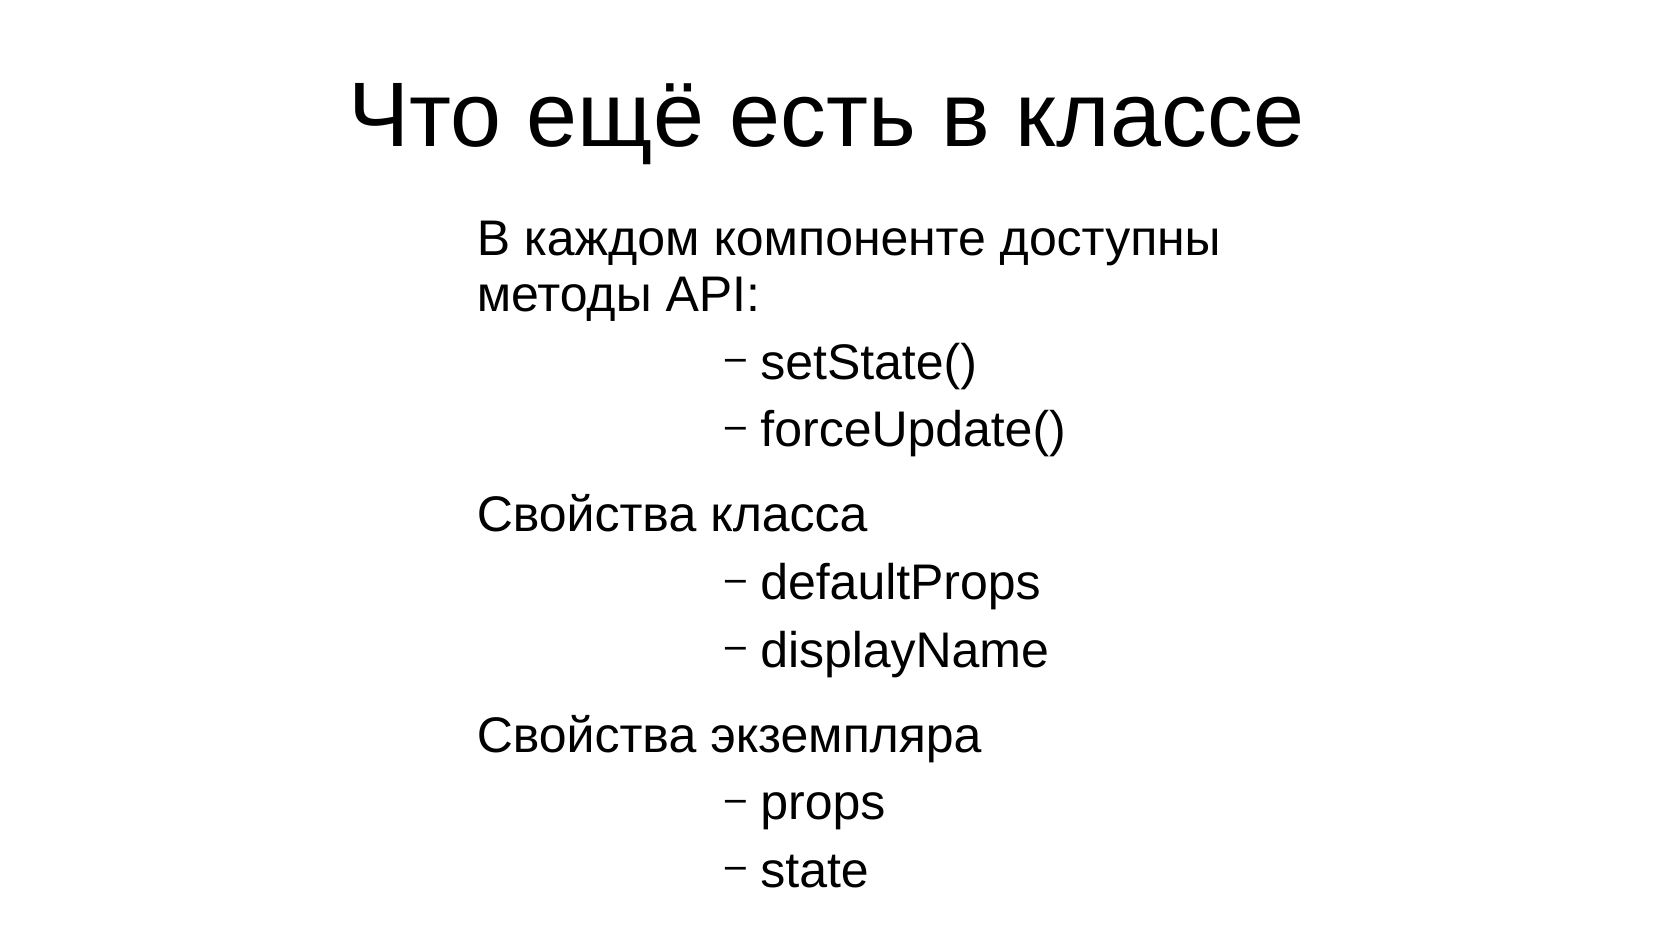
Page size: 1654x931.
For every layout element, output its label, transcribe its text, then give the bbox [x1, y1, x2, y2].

list В каждом компоненте доступны методы API: setState() forceUpdate() Свойства класса defaultProps displayName Свойства экземпляра props state [0, 210, 1366, 751]
title Что ещё есть в классе [82, 37, 1571, 193]
